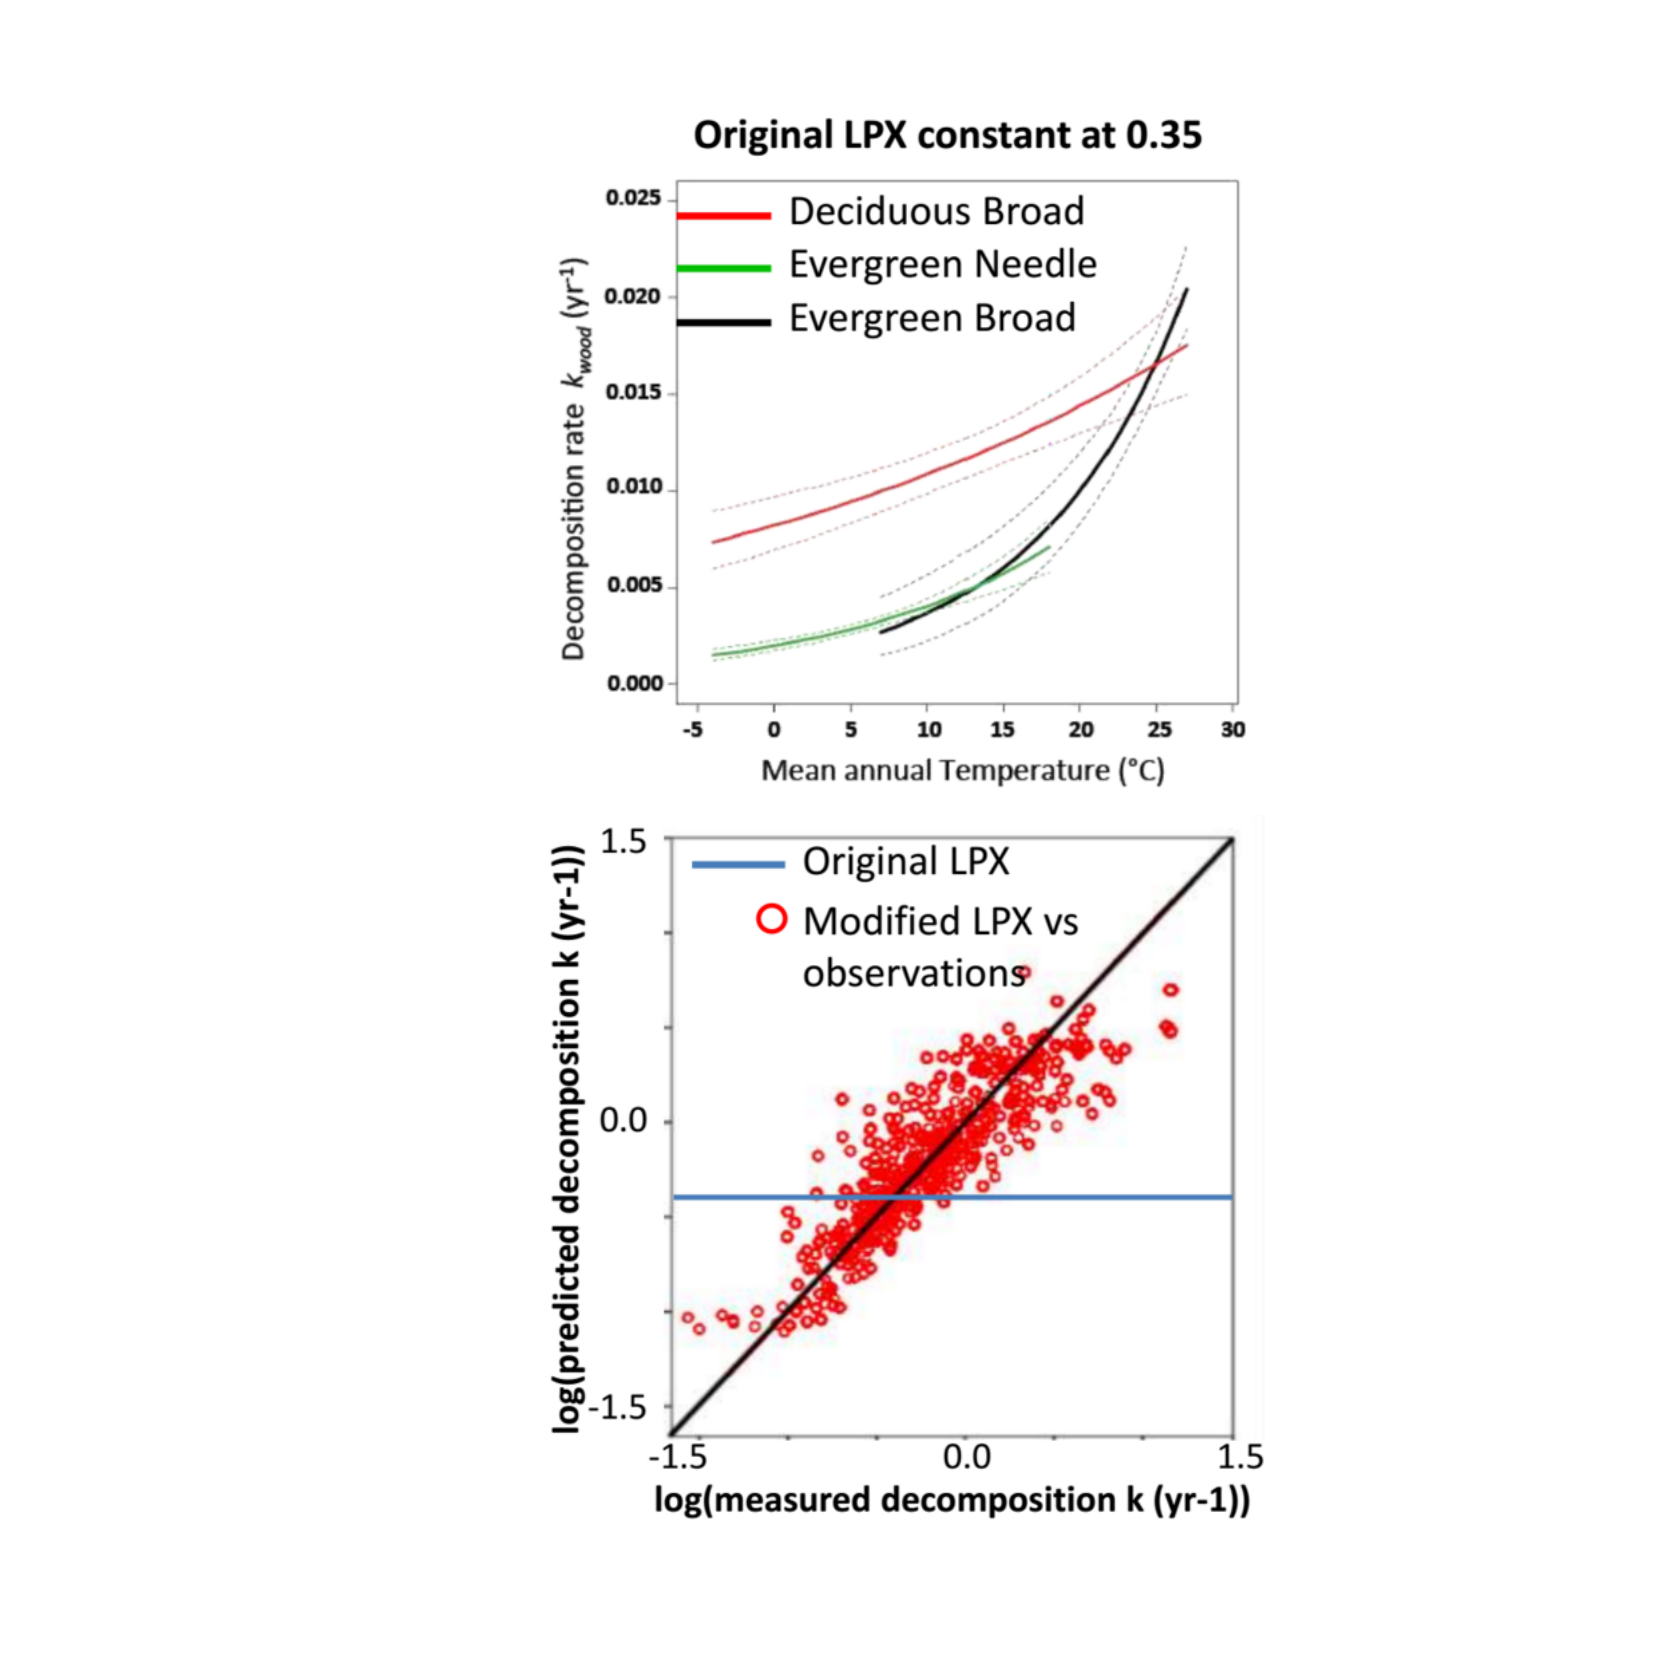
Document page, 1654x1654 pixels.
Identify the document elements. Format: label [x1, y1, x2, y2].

picture [519, 94, 1305, 1536]
